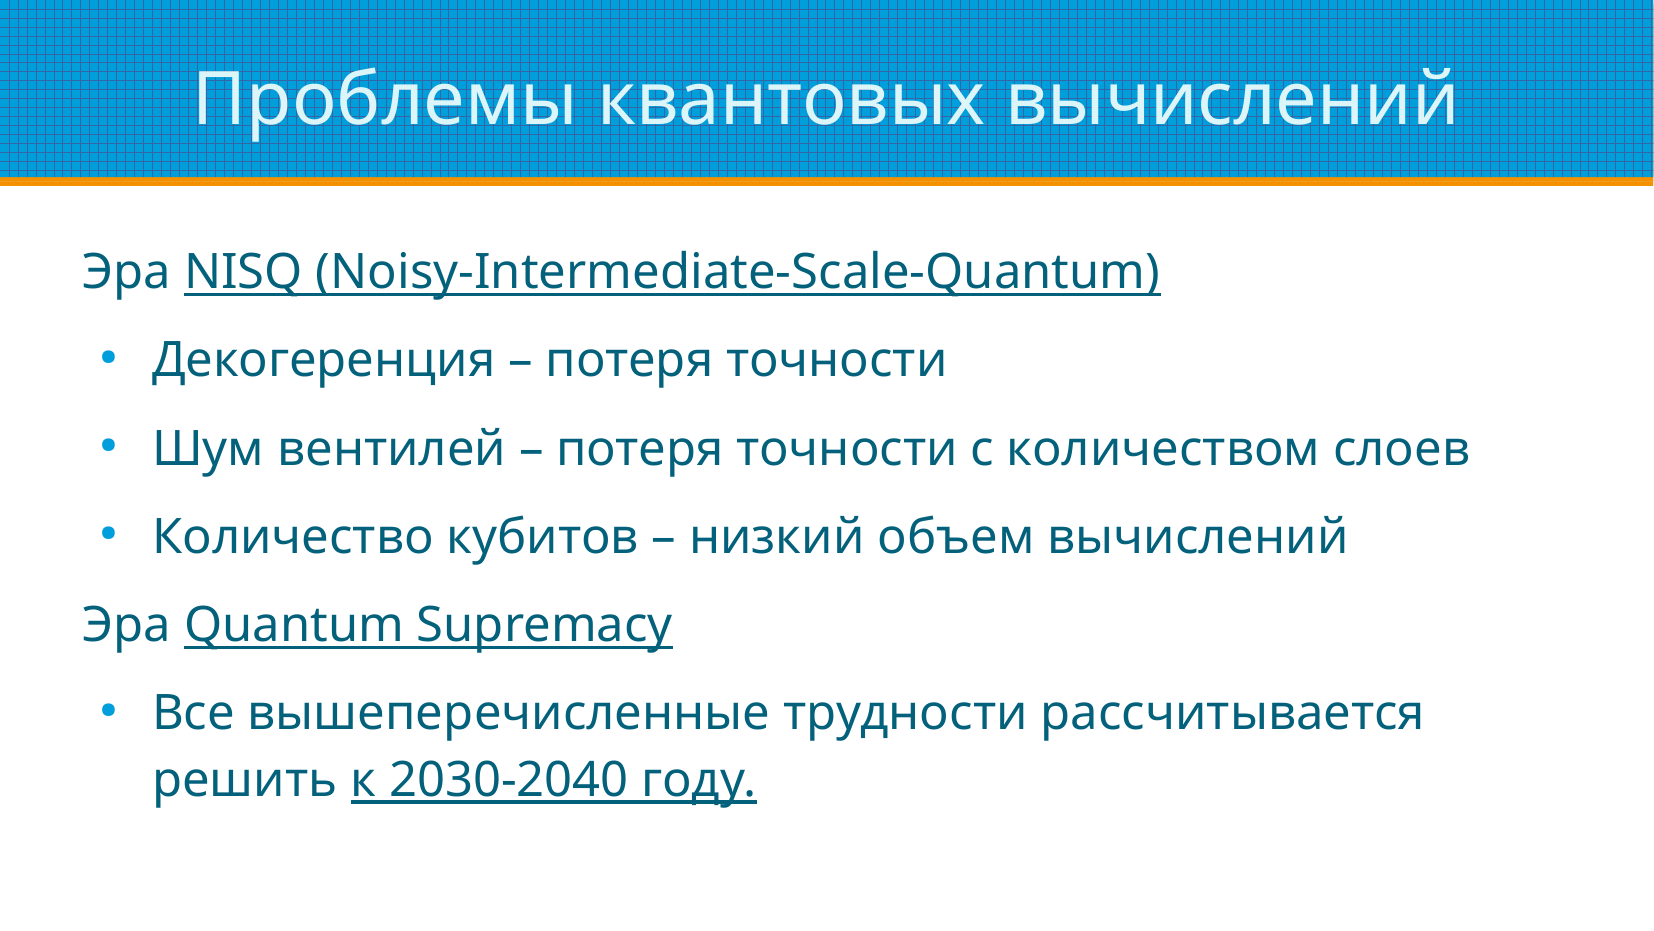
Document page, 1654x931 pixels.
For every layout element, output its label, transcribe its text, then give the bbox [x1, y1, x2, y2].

list Эра NISQ (Noisy-Intermediate-Scale-Quantum) Декогеренция – потеря точности Шум вентилей – потеря точности с количеством слоев Количество кубитов – низкий объем вычислений Эра Quantum Supremacy Все вышеперечисленные трудности рассчитывается решить к 2030-2040 году. [82, 236, 1571, 813]
title Проблемы квантовых вычислений [82, 14, 1571, 178]
